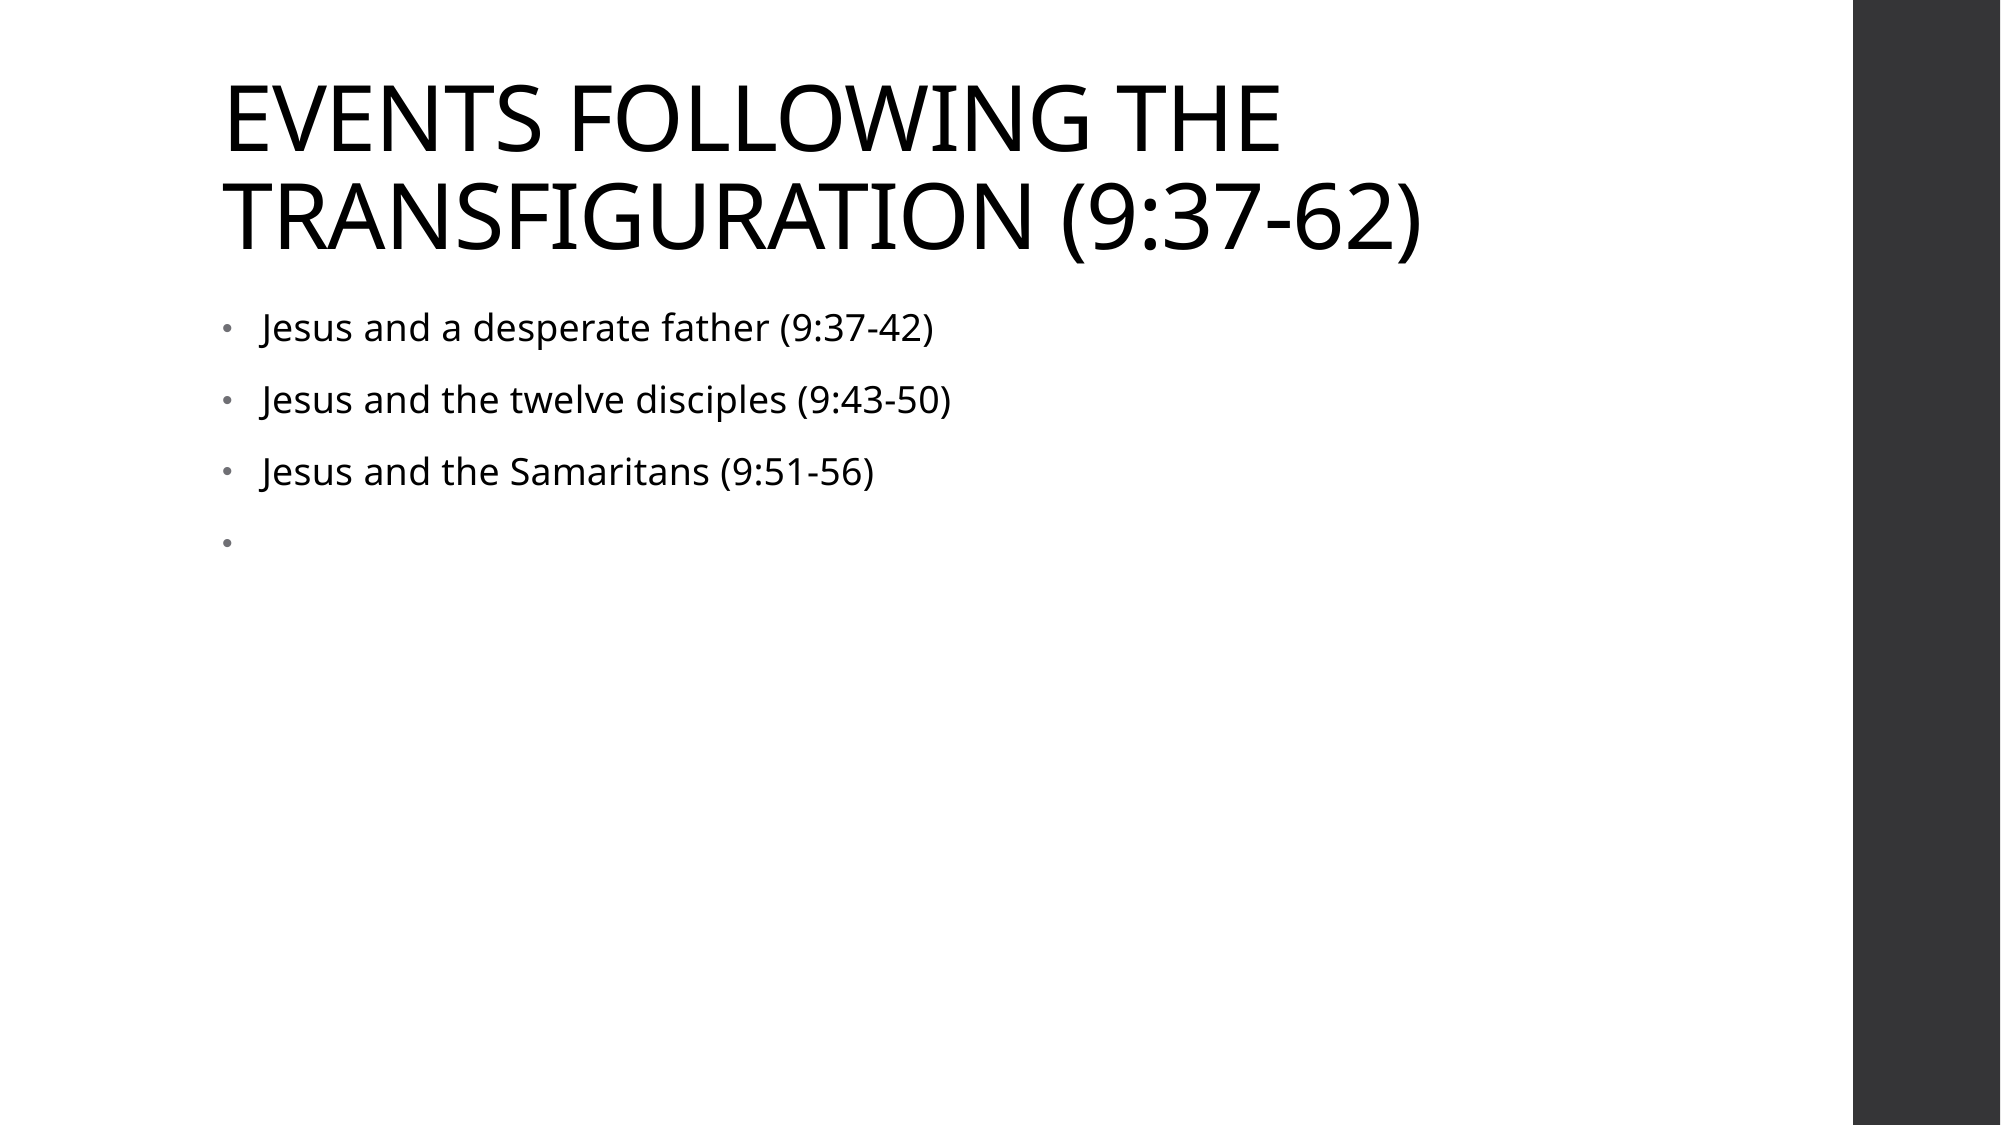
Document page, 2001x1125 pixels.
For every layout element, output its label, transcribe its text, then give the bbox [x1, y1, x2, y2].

title EVENTS FOLLOWING THE TRANSFIGURATION (9:37-62) [206, 60, 1797, 278]
list Jesus and a desperate father (9:37-42) Jesus and the twelve disciples (9:43-50) Jesus and the Samaritans (9:51-56) [206, 299, 1617, 1014]
